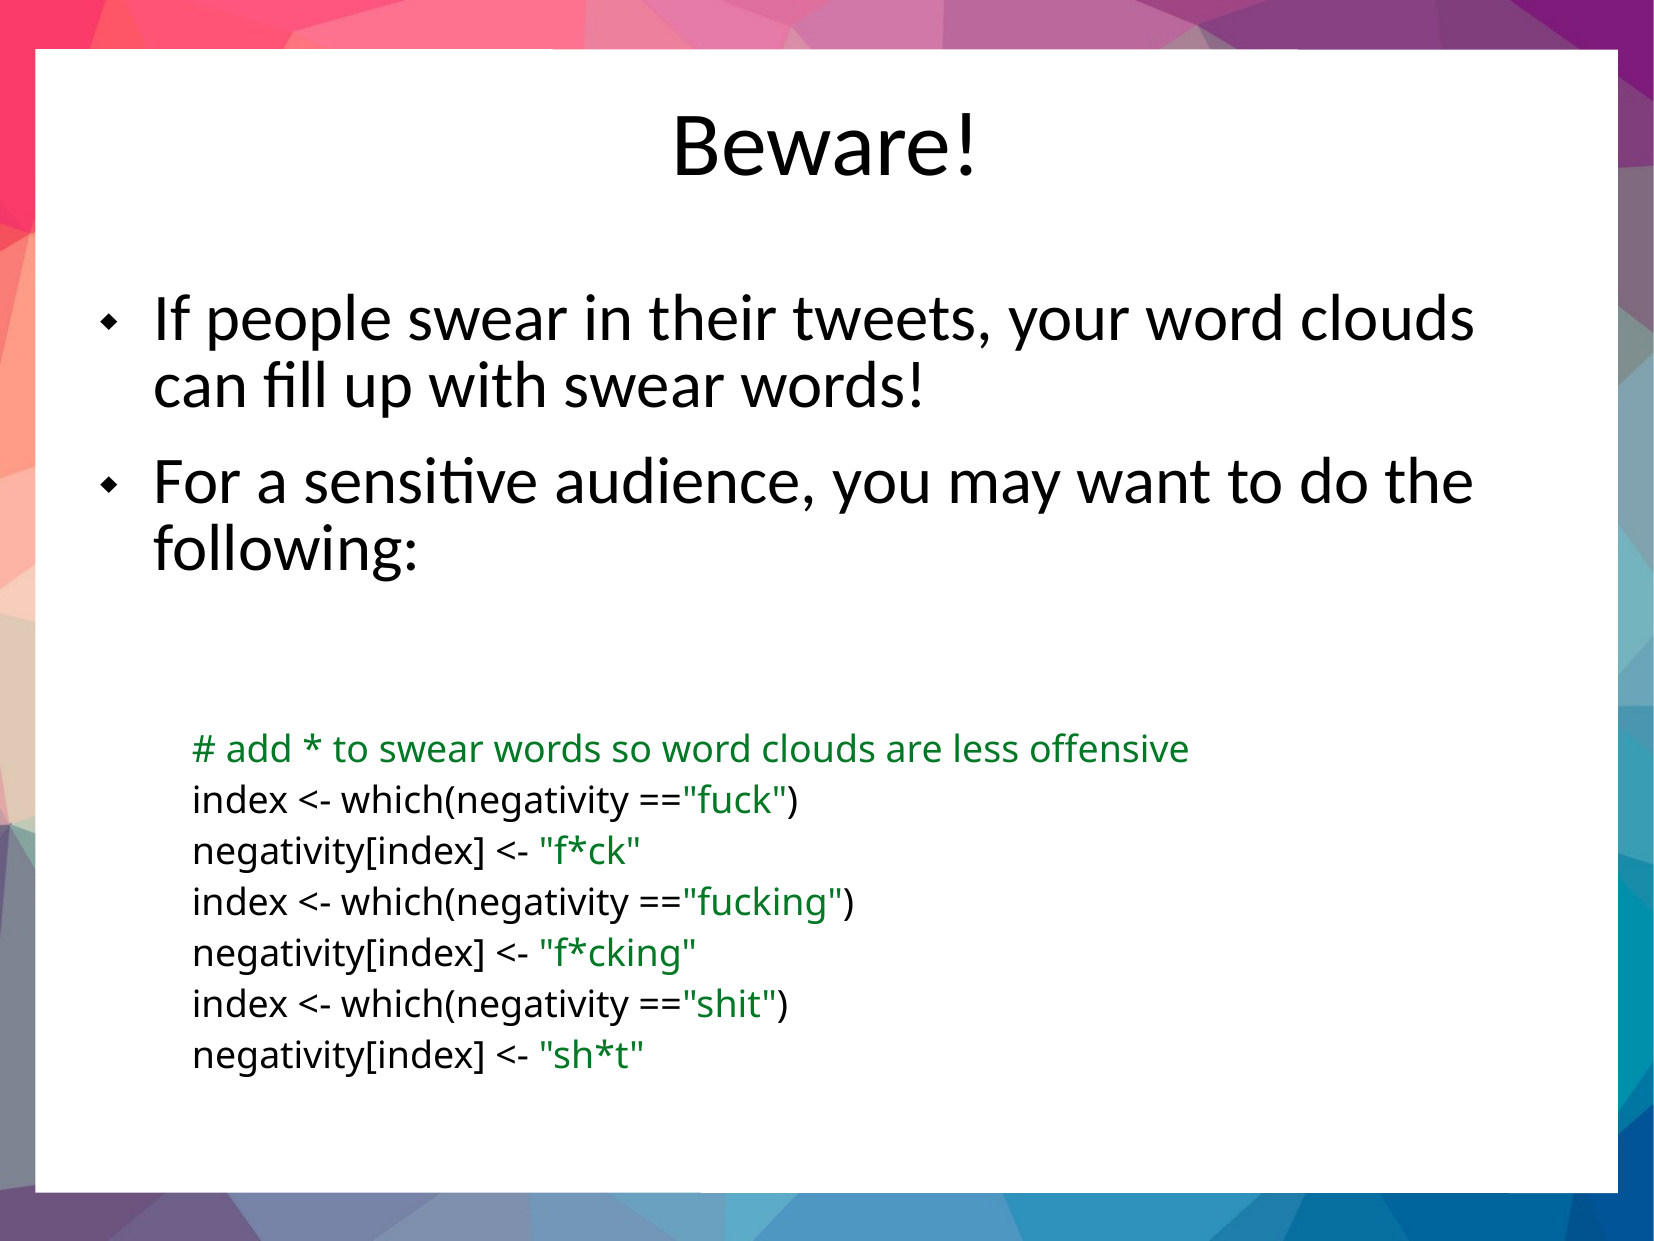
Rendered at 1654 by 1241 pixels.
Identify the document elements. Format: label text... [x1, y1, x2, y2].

picture [1385, 1106, 1654, 1241]
picture [0, 0, 1654, 1241]
list If people swear in their tweets, your word clouds can fill up with swear words! For a sensitive audience, you may want to do the following: [82, 290, 1571, 1010]
title Beware! [82, 49, 1571, 257]
text_box # add * to swear words so word clouds are less offensive index <- which(negativity =="fuck") negativity[index] <- "f*ck" index <- which(negativity =="fucking") negativity[index] <- "f*cking" index <- which(negativity =="shit") negativity[index] <- "sh*t" [177, 715, 1536, 1028]
